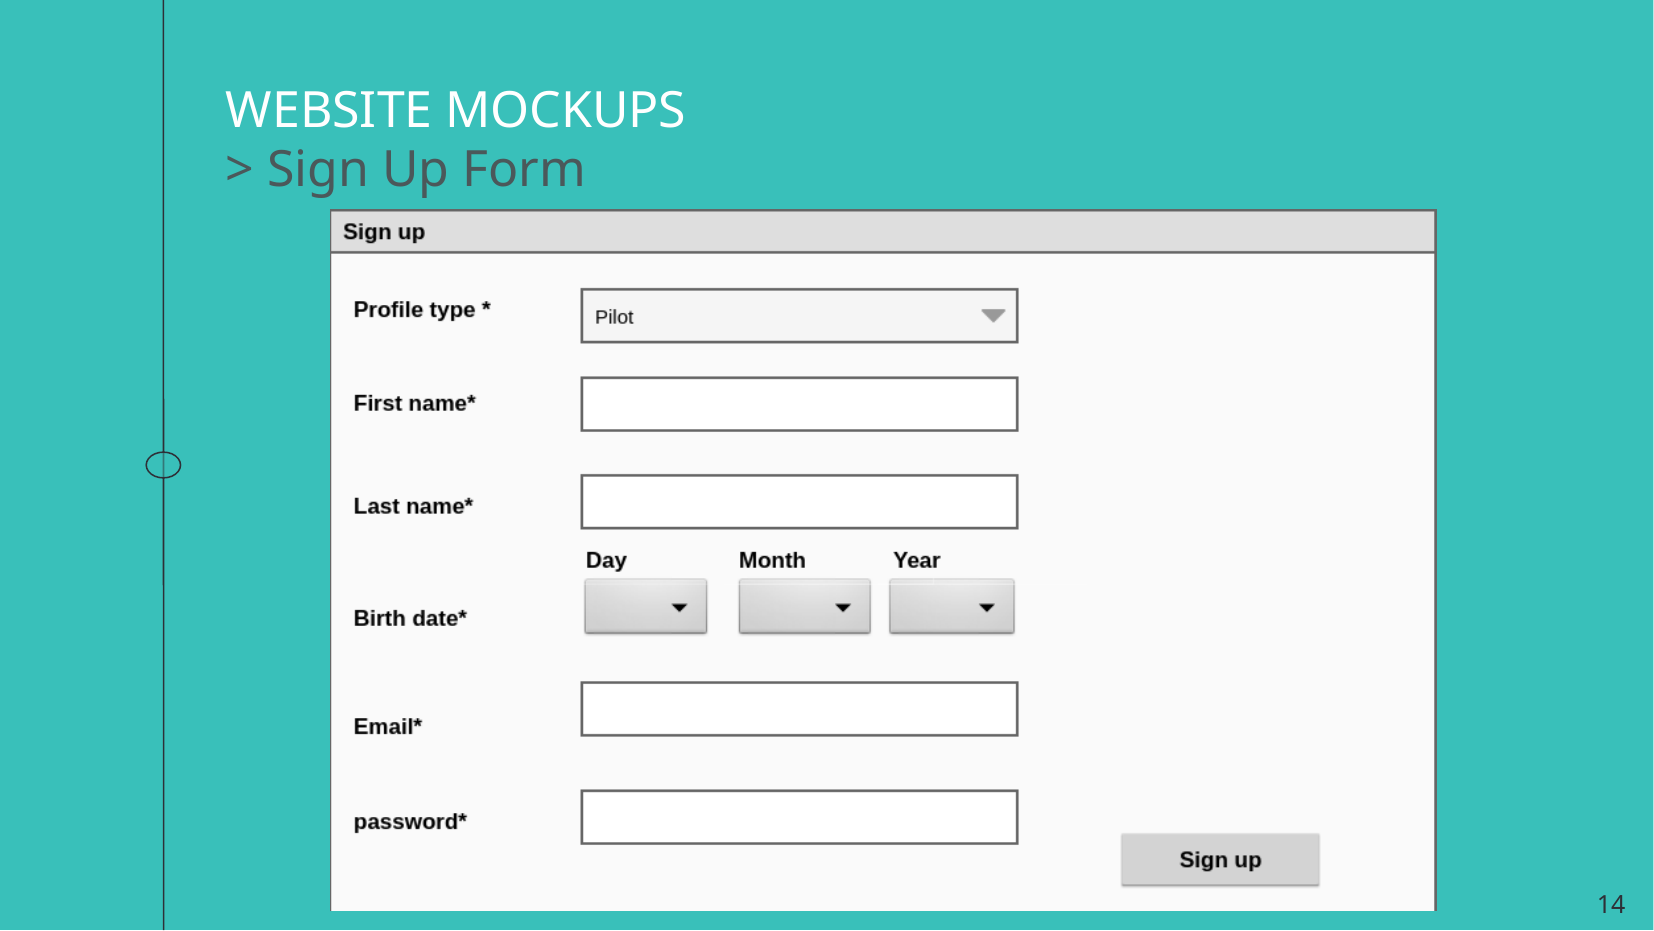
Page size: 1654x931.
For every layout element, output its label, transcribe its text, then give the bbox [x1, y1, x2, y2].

title WEBSITE MOCKUPS [210, 90, 1451, 153]
slide_number <numéro> [1541, 873, 1641, 931]
picture [330, 209, 1437, 911]
title > Sign Up Form [210, 153, 1451, 212]
